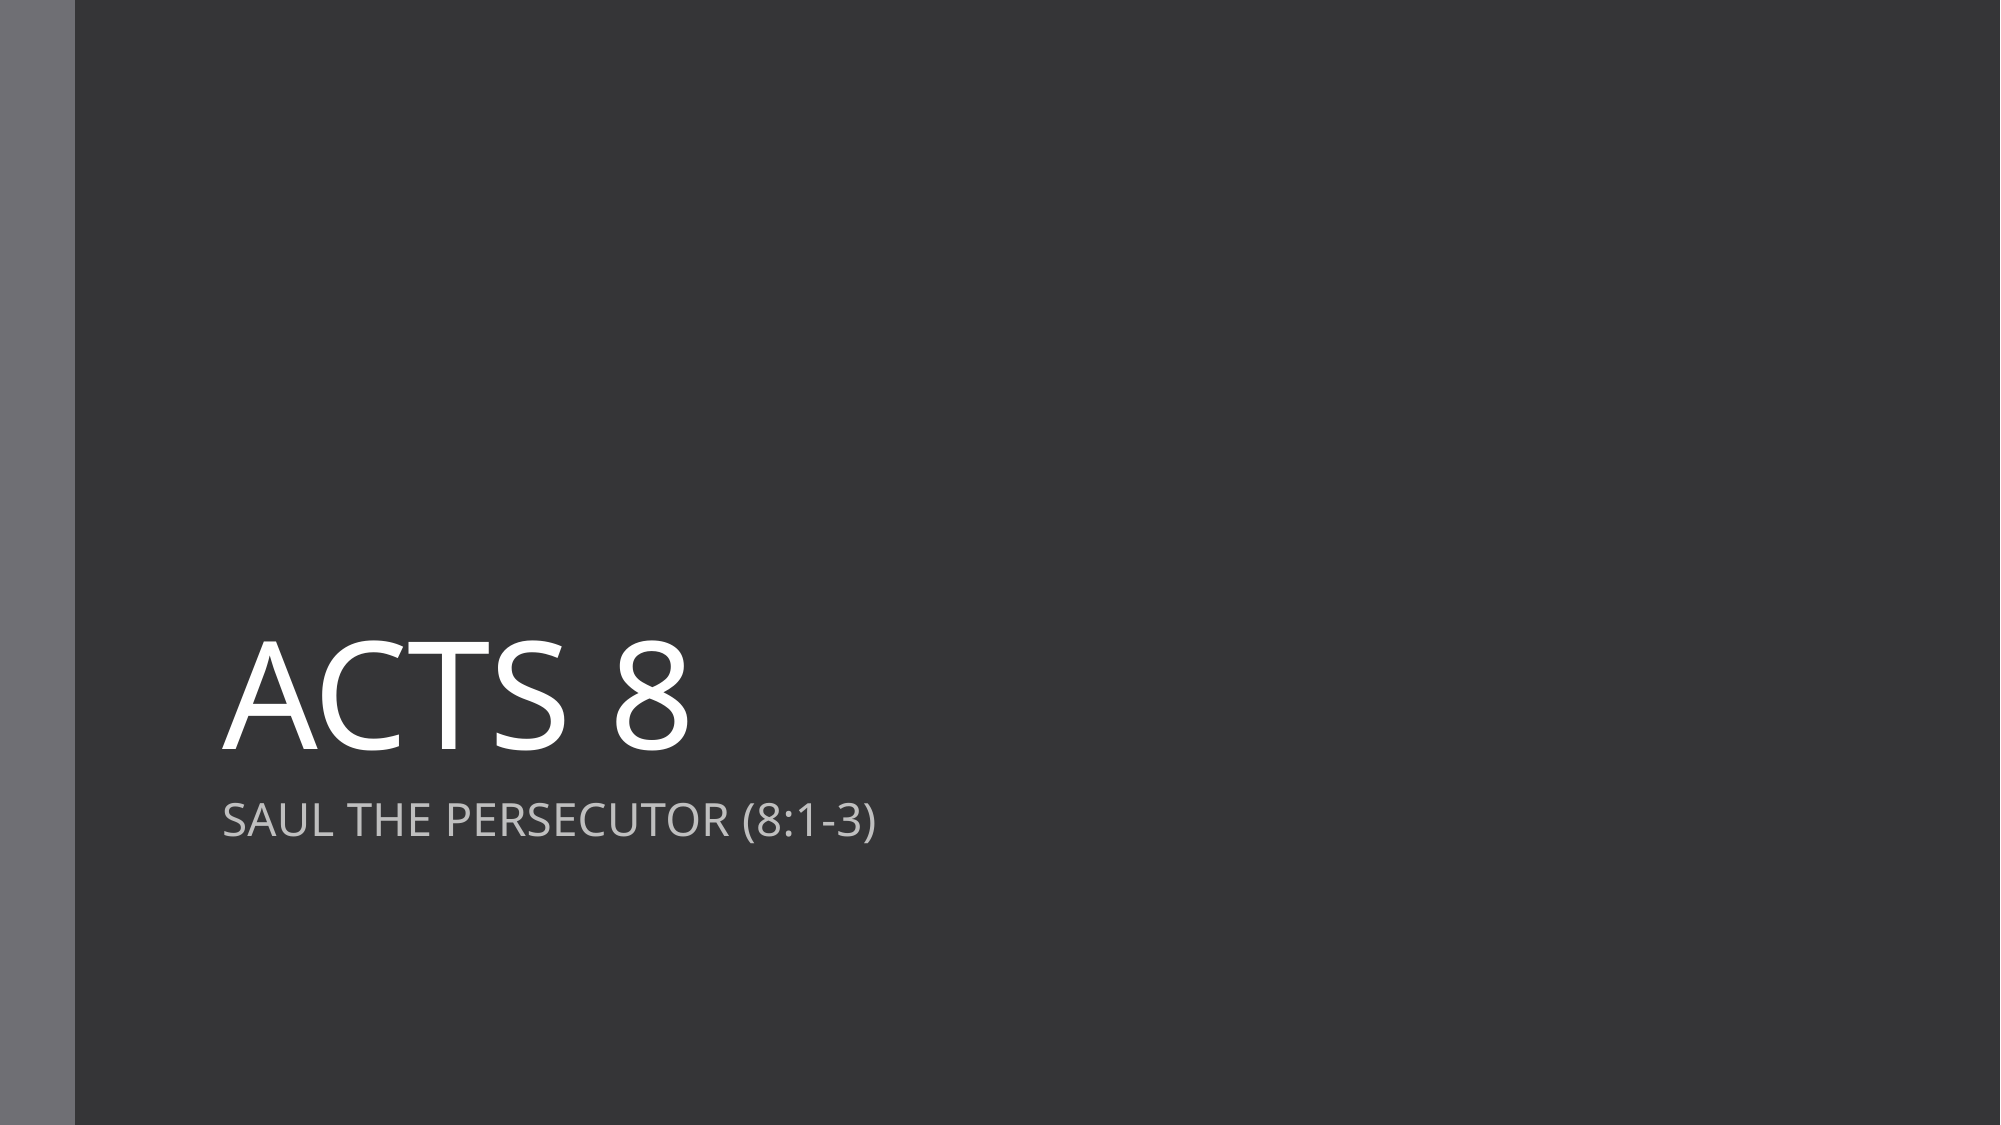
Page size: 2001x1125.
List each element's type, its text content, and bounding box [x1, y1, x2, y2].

title ACTS 8 [206, 124, 1752, 787]
subtitle SAUL THE PERSECUTOR (8:1-3) [206, 787, 1752, 1066]
